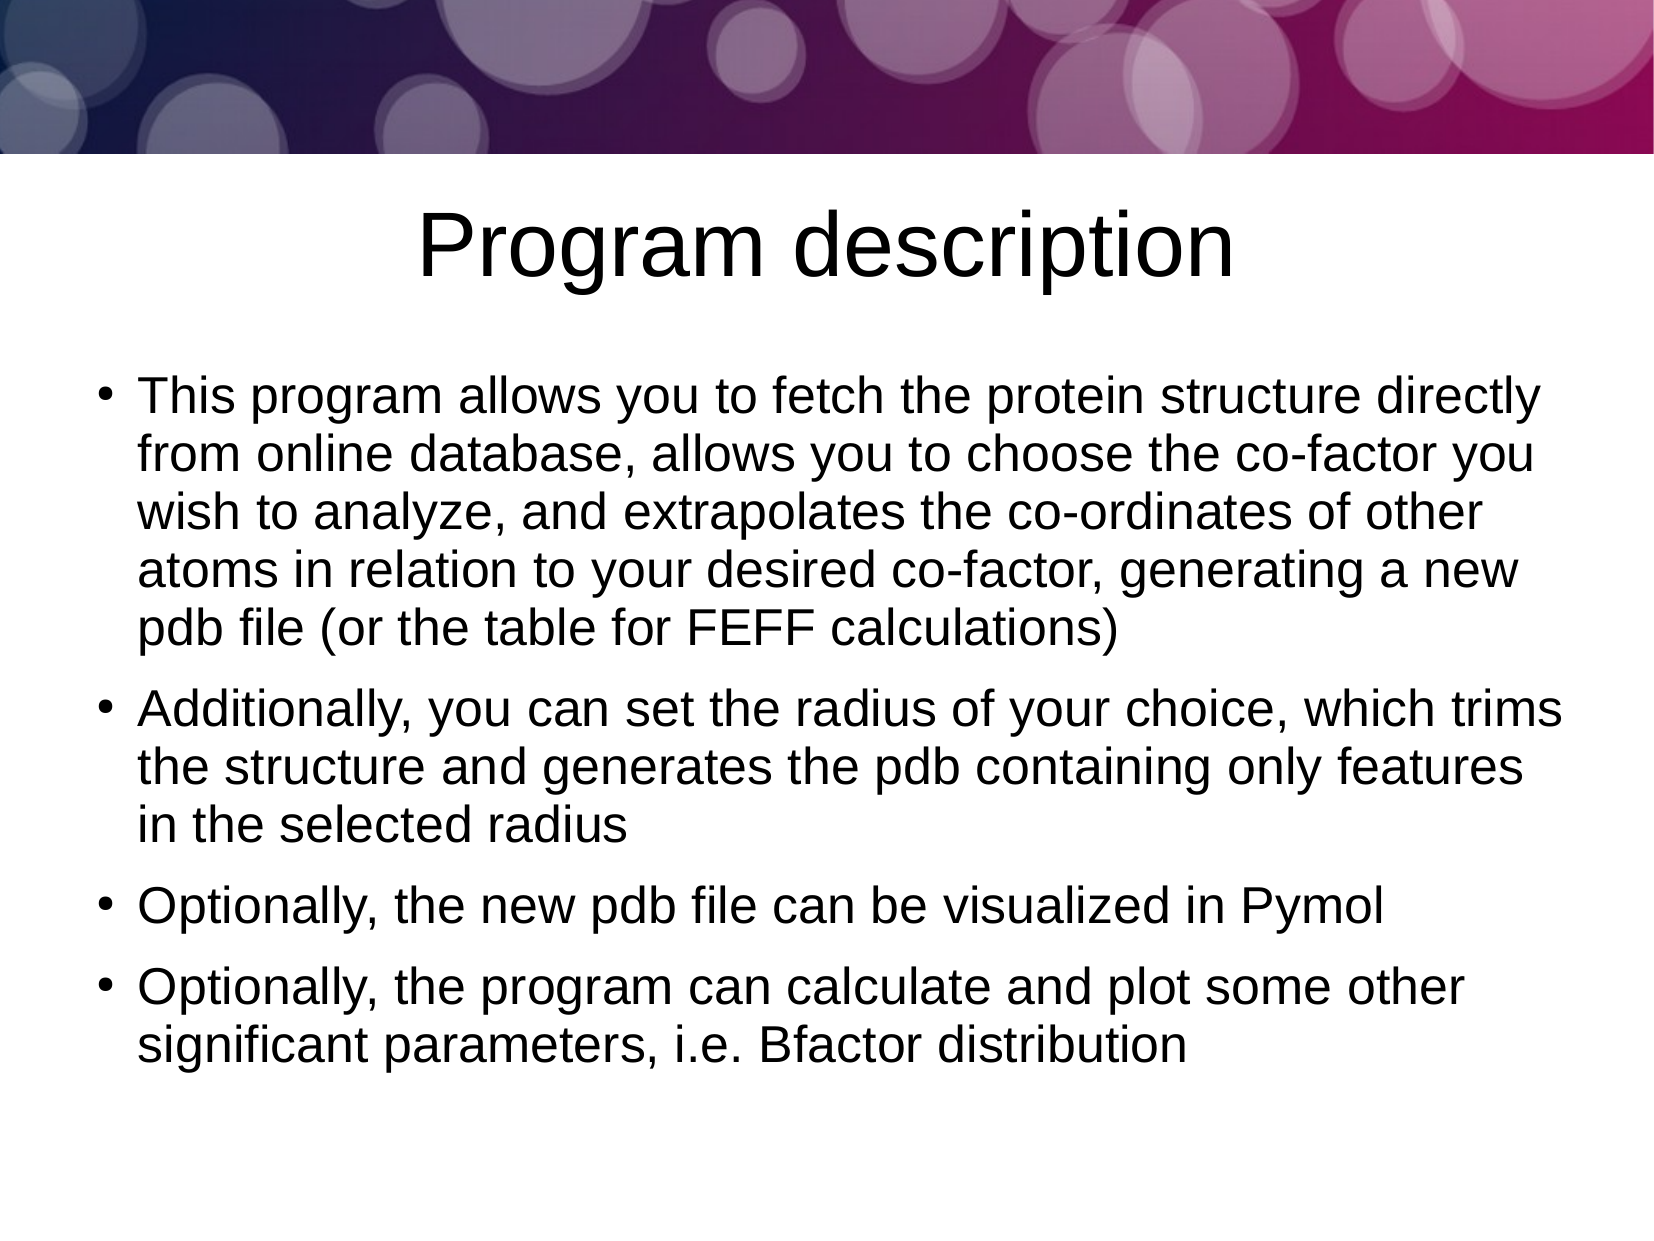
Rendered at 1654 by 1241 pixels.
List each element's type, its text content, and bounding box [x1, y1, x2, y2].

list This program allows you to fetch the protein structure directly from online database, allows you to choose the co-factor you wish to analyze, and extrapolates the co-ordinates of other atoms in relation to your desired co-factor, generating a new pdb file (or the table for FEFF calculations) Additionally, you can set the radius of your choice, which trims the structure and generates the pdb containing only features in the selected radius Optionally, the new pdb file can be visualized in Pymol Optionally, the program can calculate and plot some other significant parameters, i.e. Bfactor distribution [82, 366, 1571, 1087]
title Program description [82, 159, 1571, 331]
picture [0, 0, 1654, 154]
